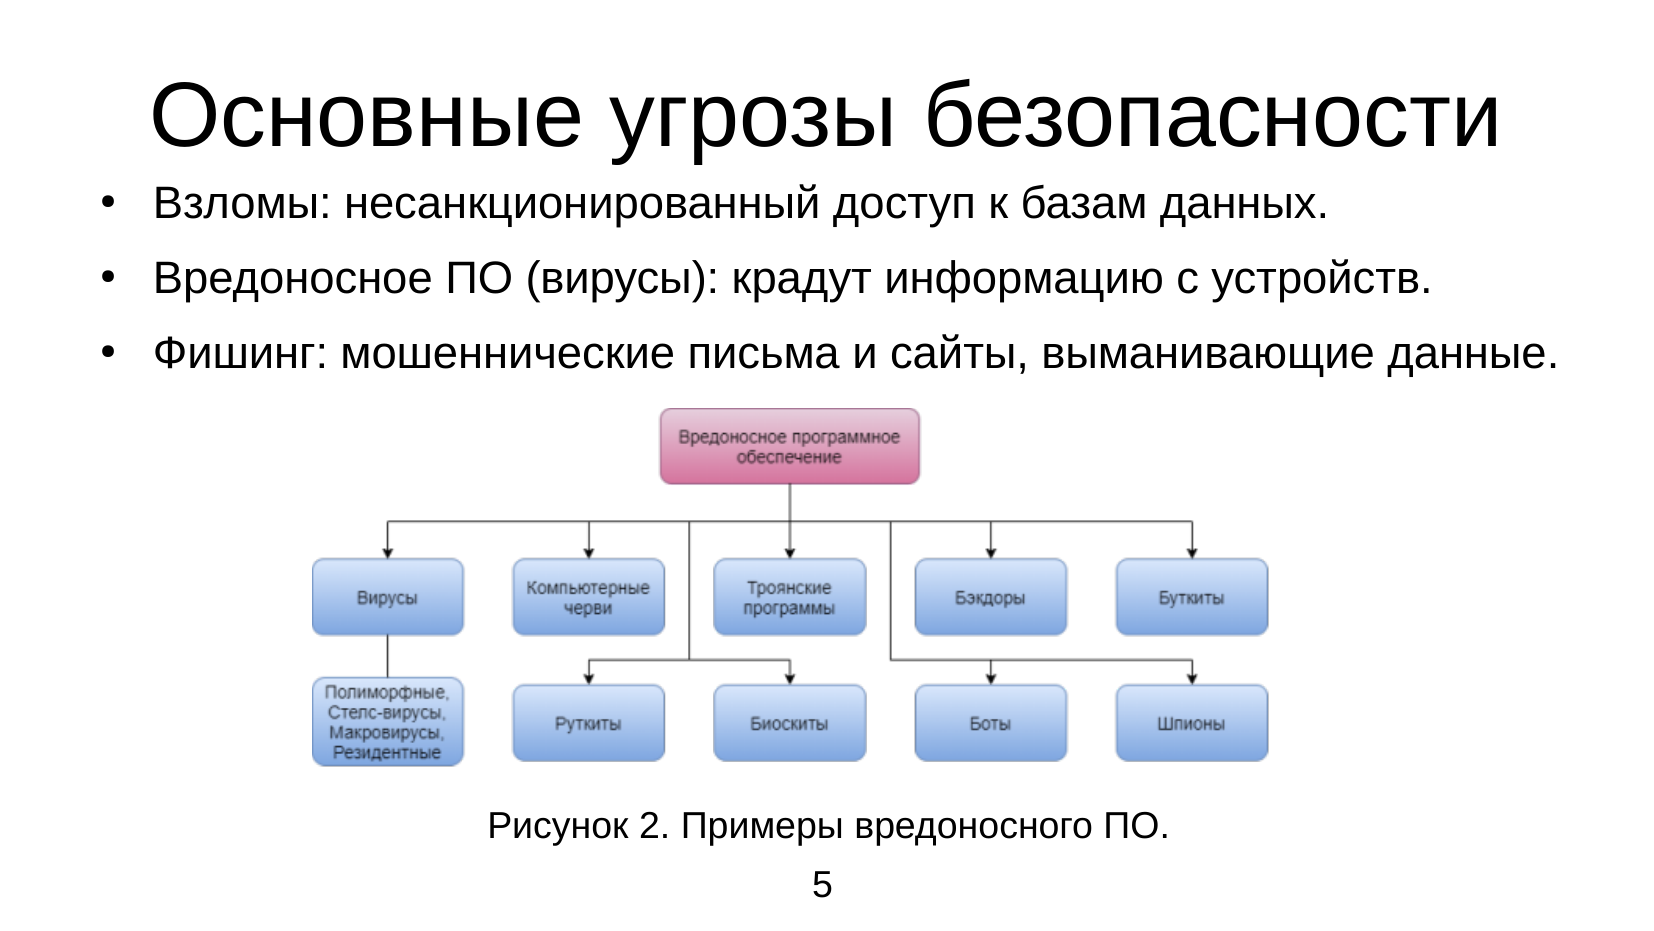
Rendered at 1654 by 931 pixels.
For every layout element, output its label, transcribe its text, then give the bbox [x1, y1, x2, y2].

text_box 5 [797, 856, 848, 931]
list Взломы: несанкционированный доступ к базам данных. Вредоносное ПО (вирусы): крадут информацию с устройств. Фишинг: мошеннические письма и сайты, выманивающие данные. [82, 177, 1571, 384]
title Основные угрозы безопасности [82, 37, 1571, 177]
text_box Рисунок 2. Примеры вредоносного ПО. [472, 797, 1186, 886]
picture [312, 408, 1270, 768]
